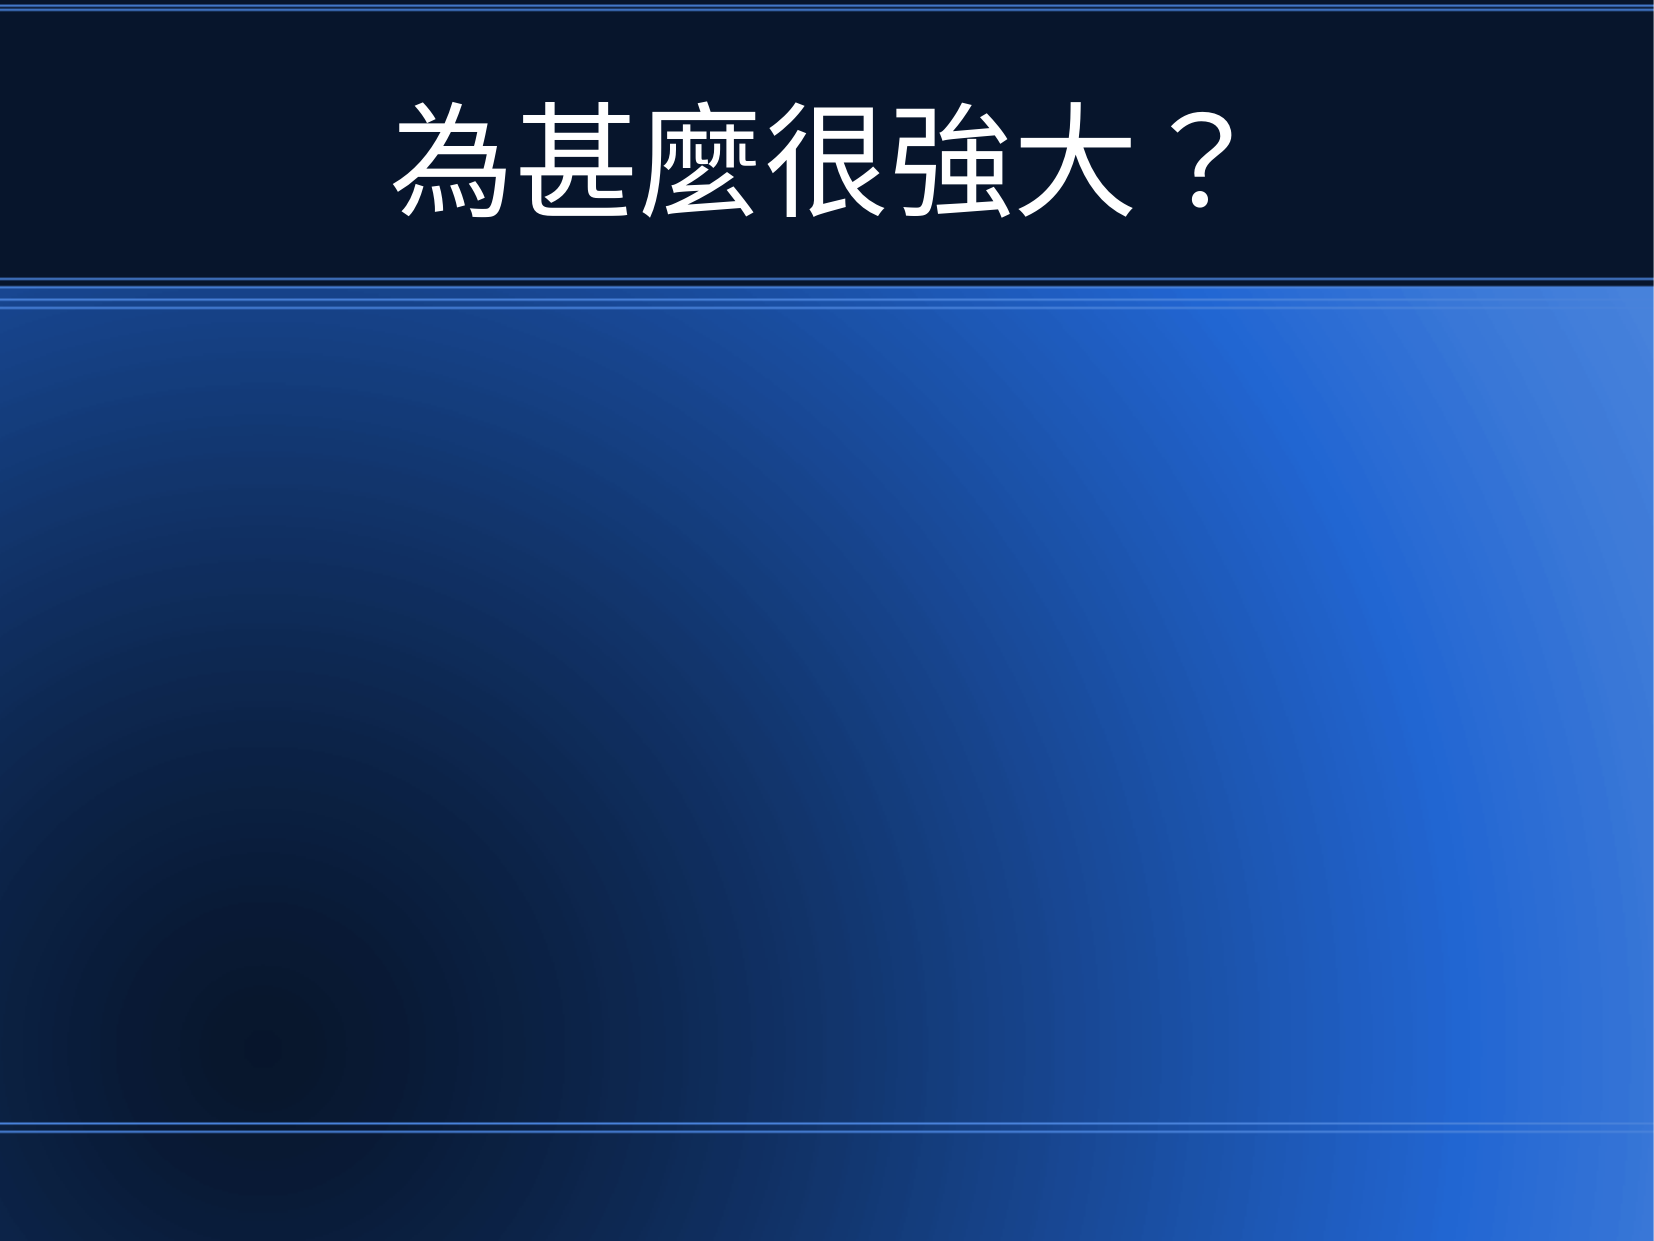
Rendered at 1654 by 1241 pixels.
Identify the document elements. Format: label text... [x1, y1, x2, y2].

title 為甚麼很強大？ [82, 49, 1571, 257]
picture [0, 0, 1654, 1241]
